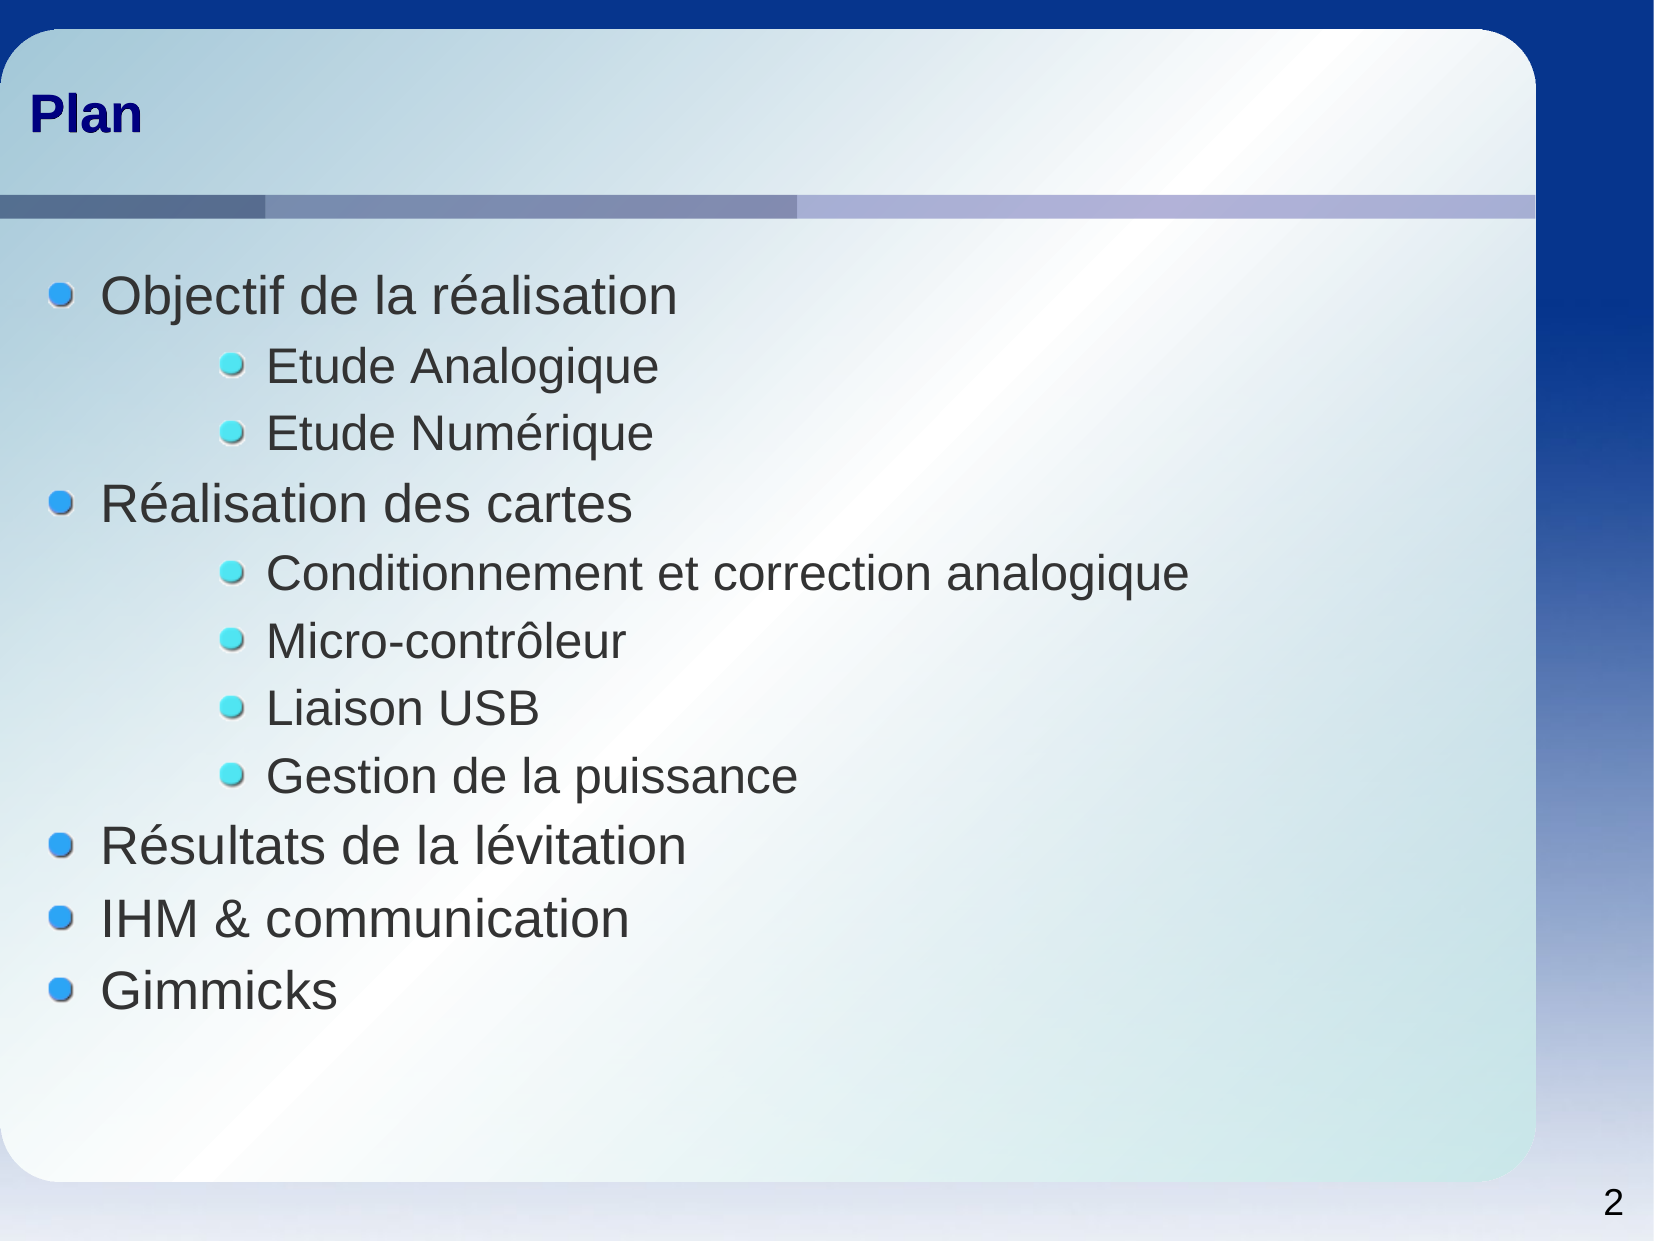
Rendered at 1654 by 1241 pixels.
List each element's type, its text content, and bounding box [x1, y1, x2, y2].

title Plan [29, 49, 1506, 178]
text_box [0, 29, 1536, 1182]
list Objectif de la réalisation Etude Analogique Etude Numérique Réalisation des cartes Conditionnement et correction analogique Micro-contrôleur Liaison USB Gestion de la puissance Résultats de la lévitation IHM & communication Gimmicks [29, 265, 1506, 1152]
picture [0, 0, 1654, 1241]
